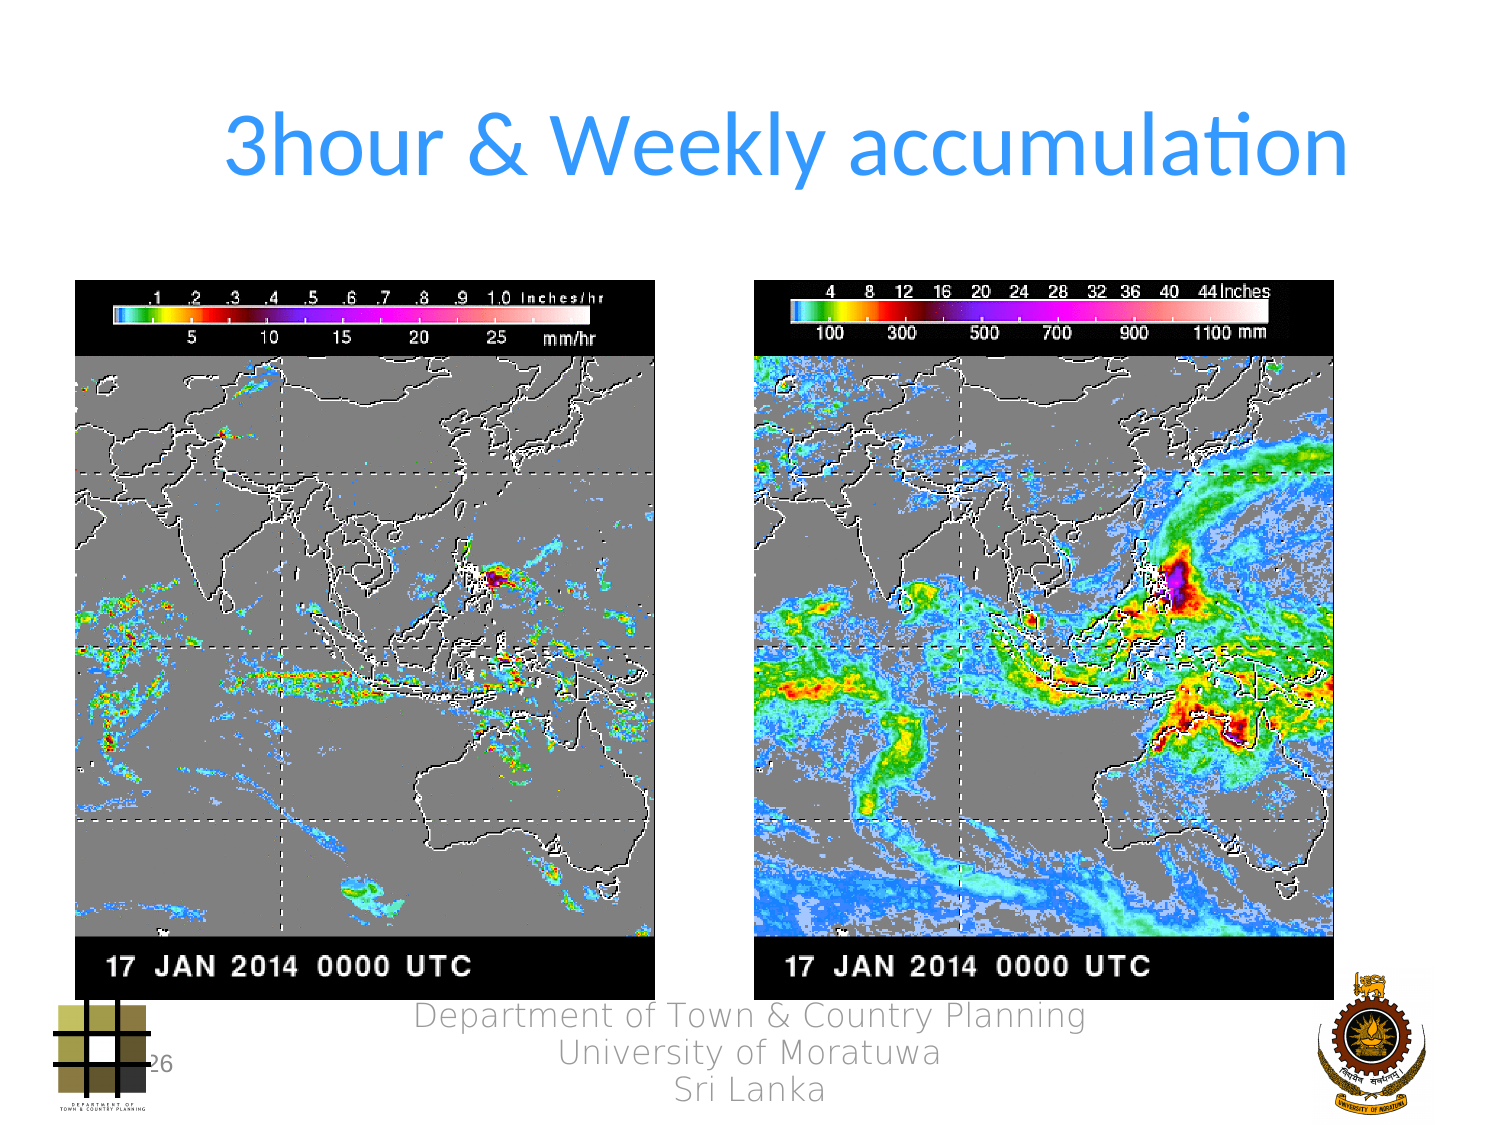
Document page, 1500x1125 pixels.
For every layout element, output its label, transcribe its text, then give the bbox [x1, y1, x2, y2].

picture [53, 280, 655, 1111]
title 3hour & Weekly accumulation [75, 21, 1500, 257]
picture [754, 280, 1435, 1125]
